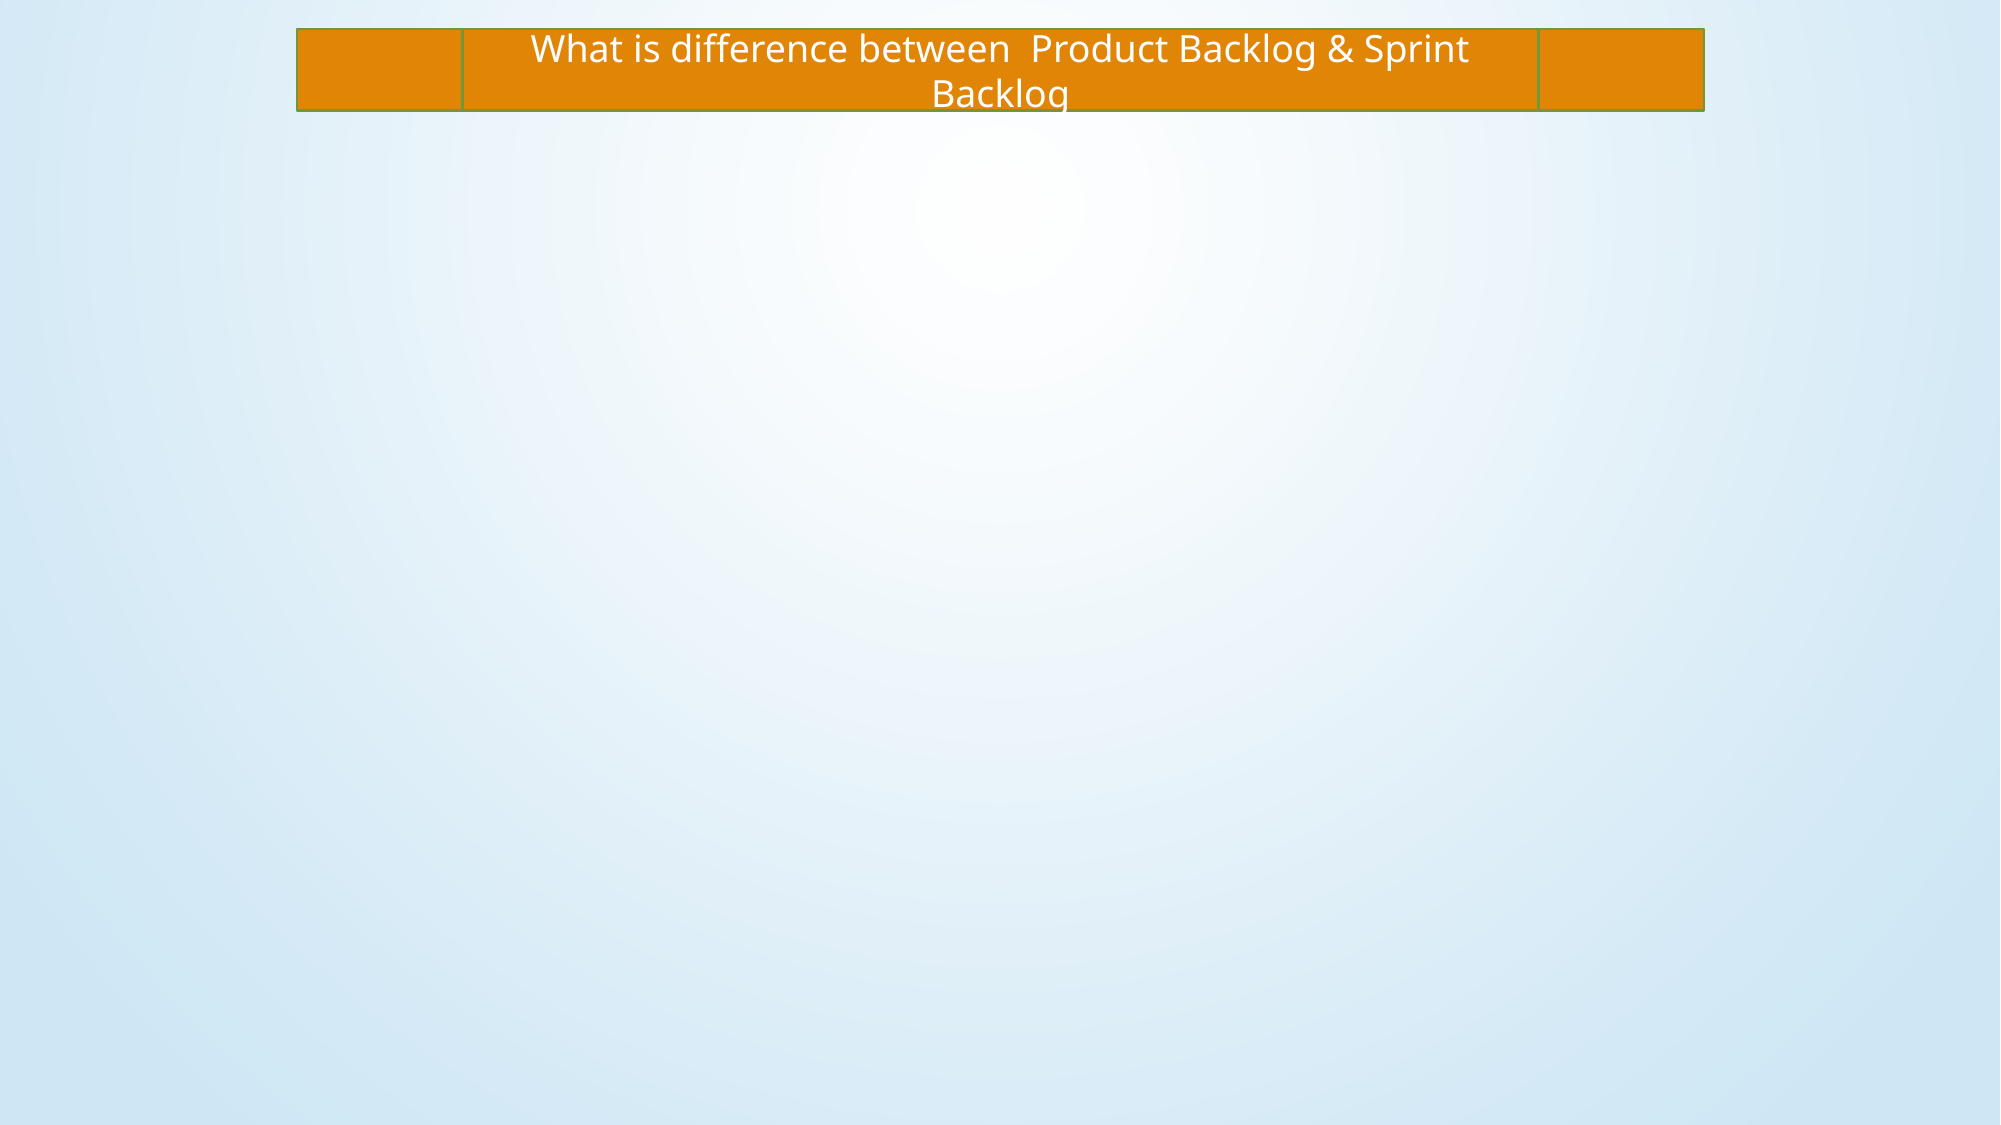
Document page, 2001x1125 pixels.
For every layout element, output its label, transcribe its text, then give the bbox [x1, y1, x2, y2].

text_box What is difference between Product Backlog & Sprint Backlog [297, 29, 1704, 111]
picture [0, 0, 2000, 1125]
